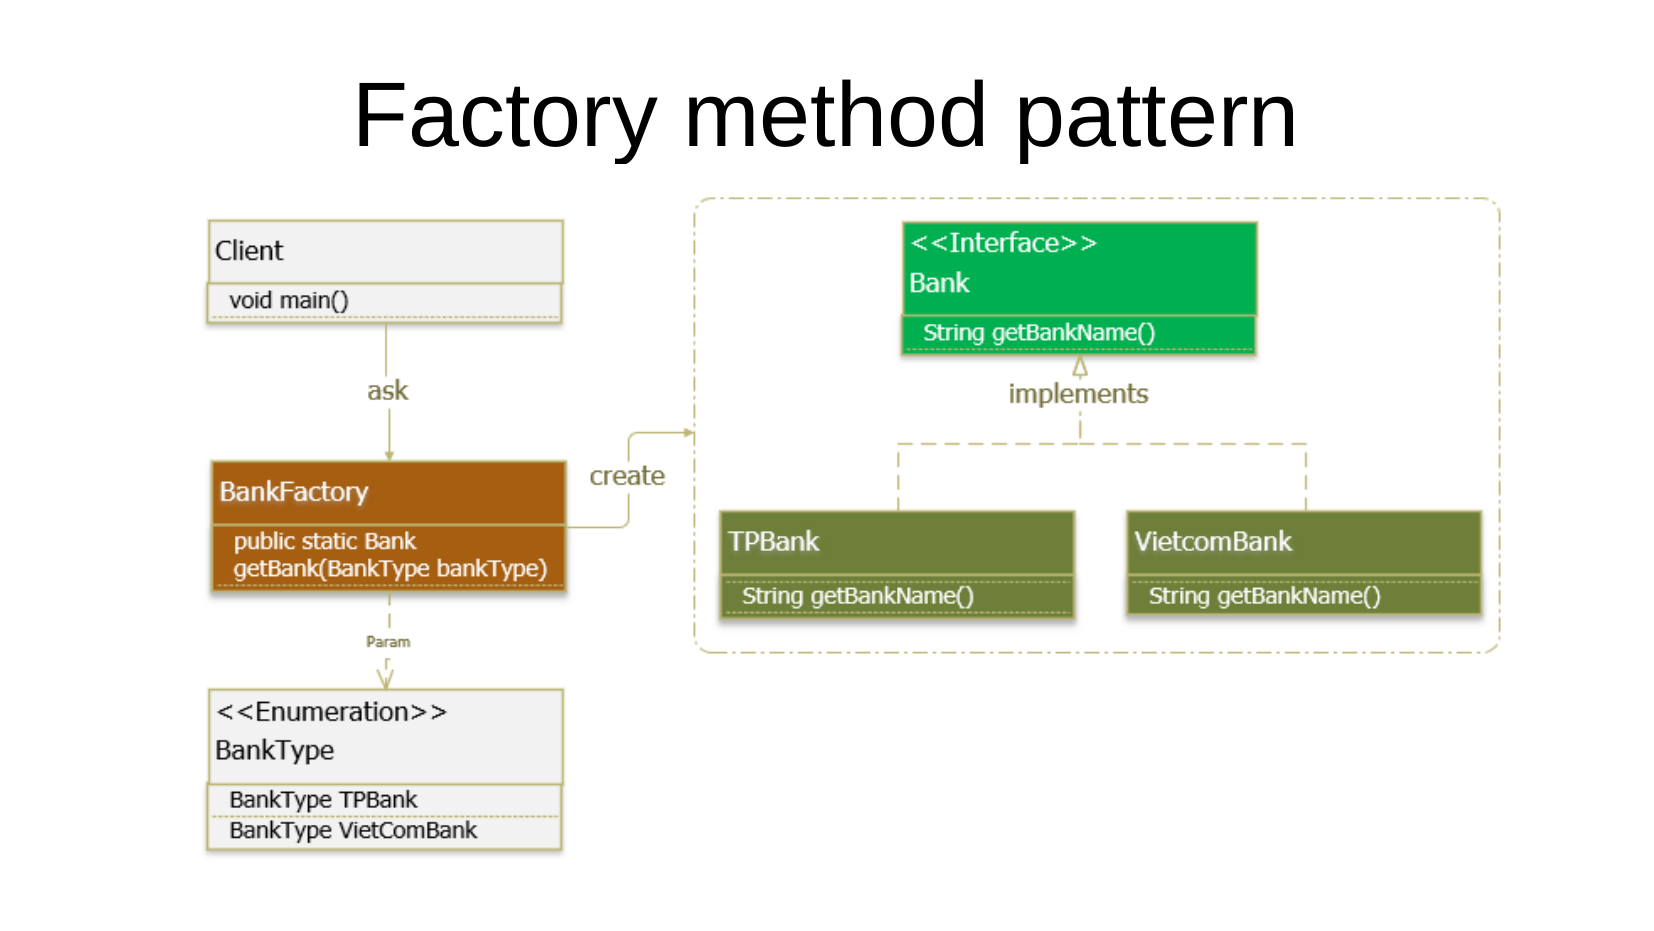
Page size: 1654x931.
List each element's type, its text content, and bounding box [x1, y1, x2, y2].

picture [180, 164, 1516, 886]
title Factory method pattern [82, 37, 1571, 193]
